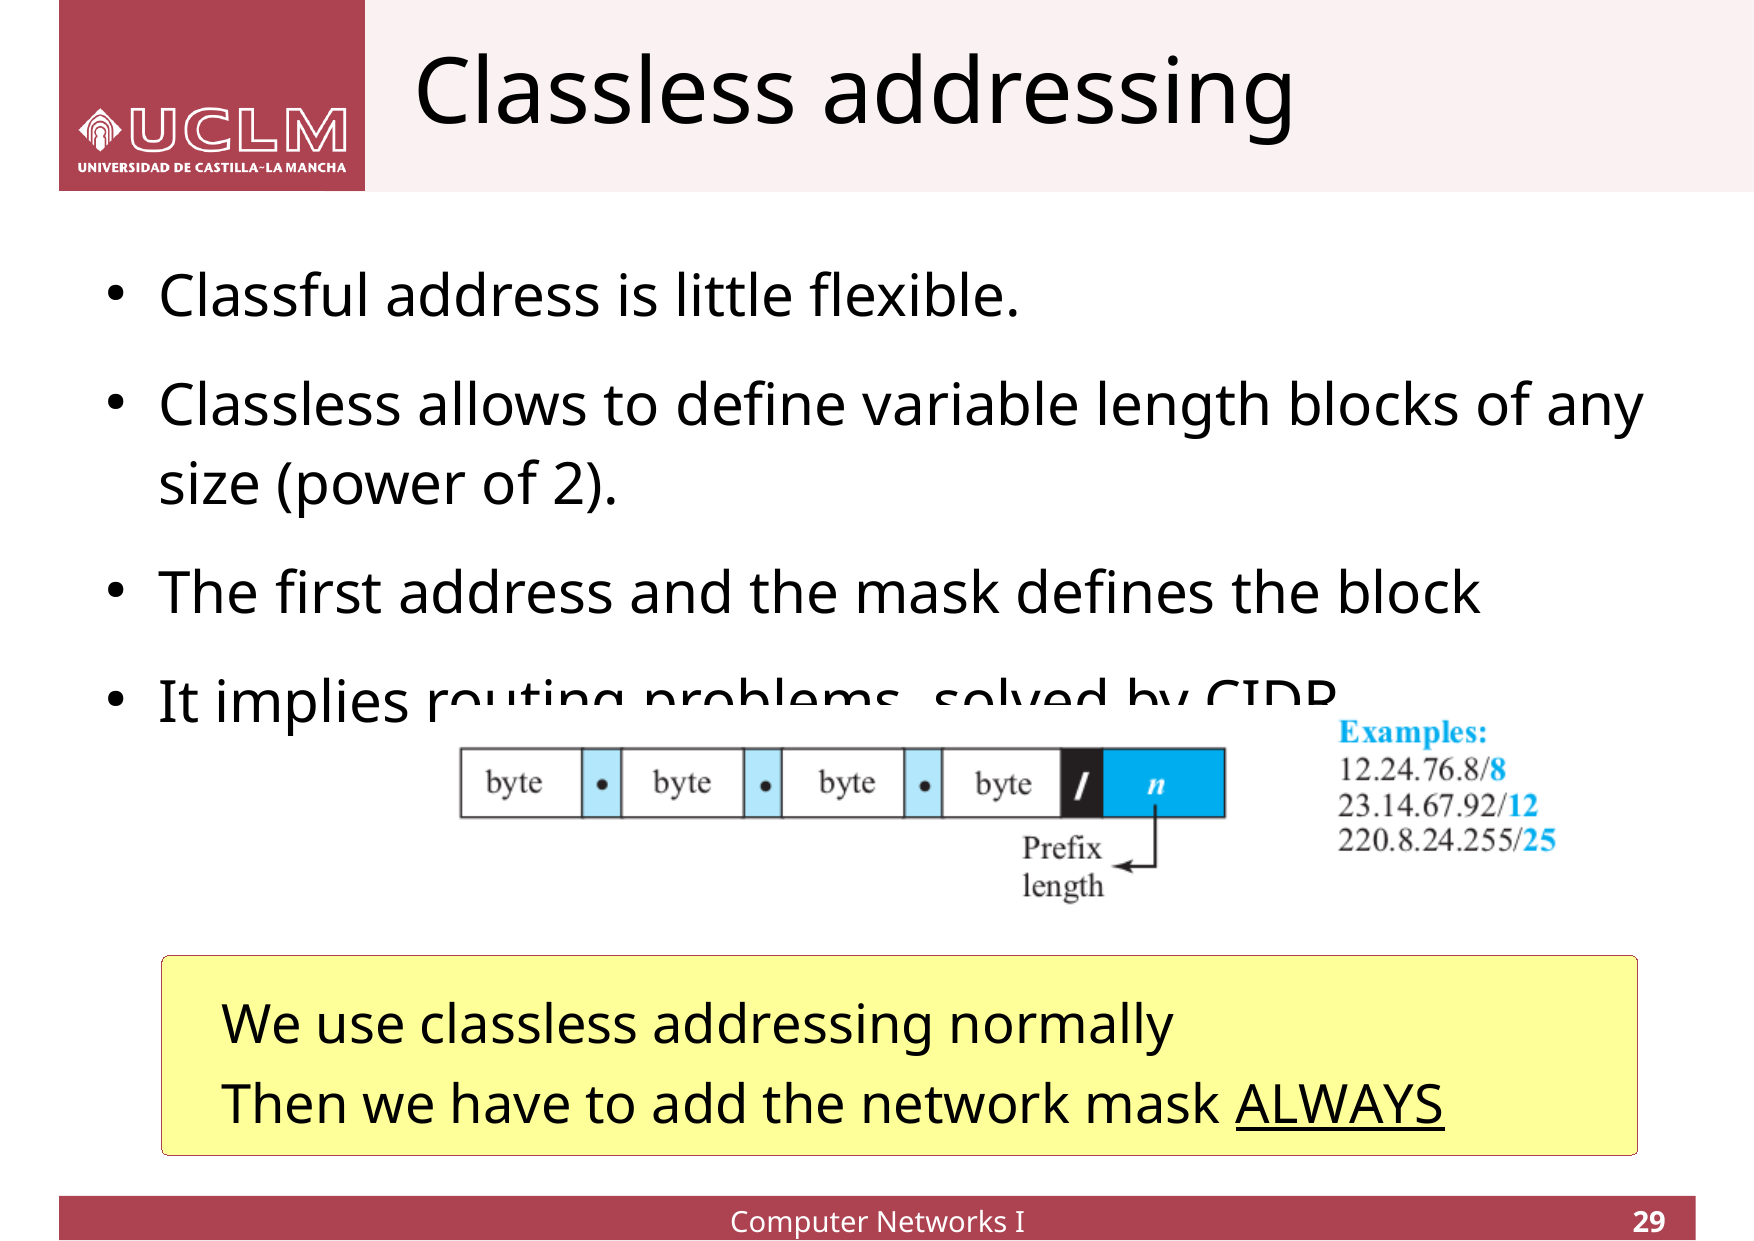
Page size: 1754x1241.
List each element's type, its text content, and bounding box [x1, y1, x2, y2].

text_box We use classless addressing normally Then we have to add the network mask ALWAYS [161, 955, 1638, 1156]
title Classless addressing [413, 0, 1667, 198]
picture [59, 0, 365, 191]
picture [439, 705, 1590, 917]
list Classful address is little flexible. Classless allows to define variable length blocks of any size (power of 2). The first address and the mask defines the block It implies routing problems, solved by CIDR. [87, 254, 1667, 1074]
